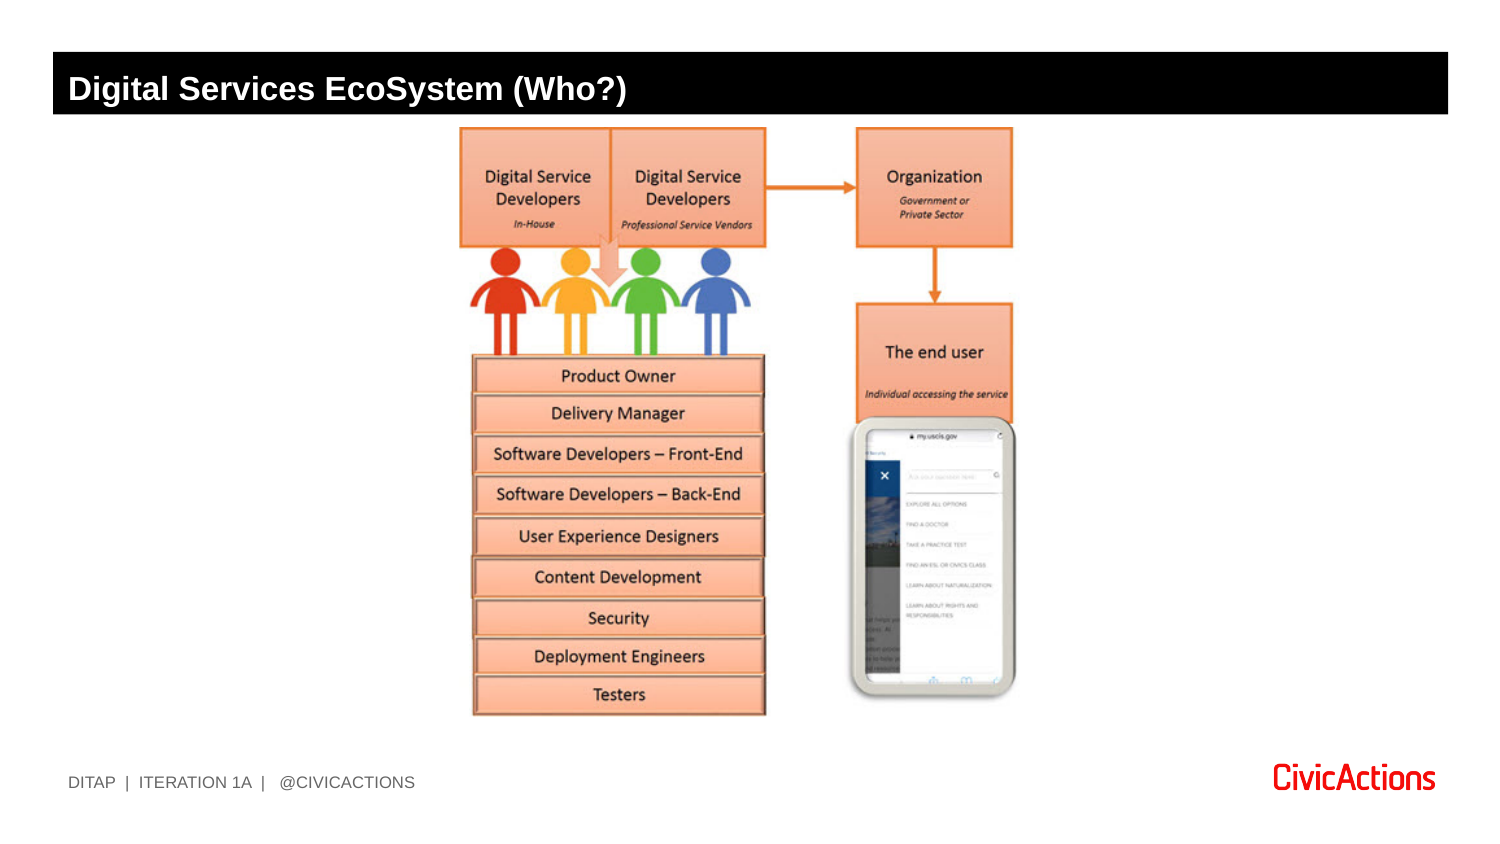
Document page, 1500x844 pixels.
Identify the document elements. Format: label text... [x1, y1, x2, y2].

title Digital Services EcoSystem (Who?) [53, 51, 1449, 115]
picture [459, 127, 1043, 717]
picture [1271, 758, 1438, 795]
